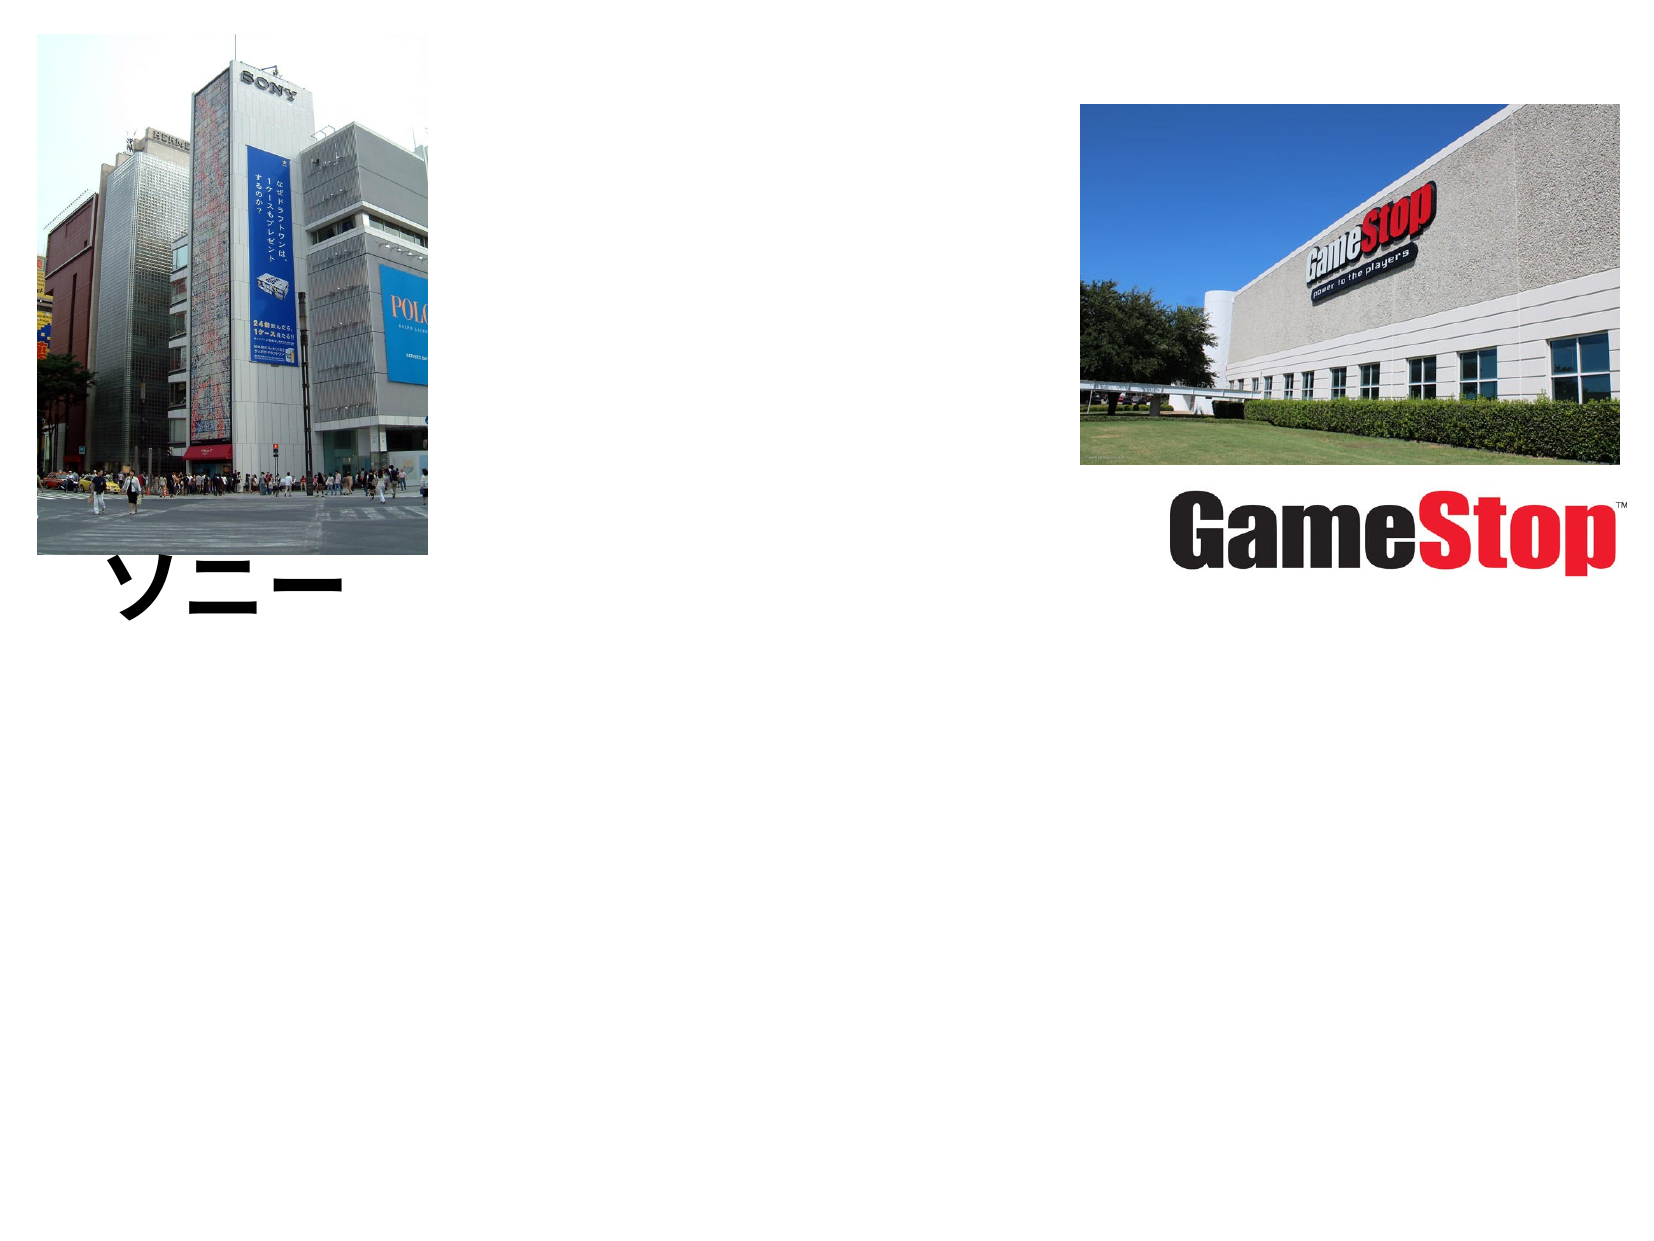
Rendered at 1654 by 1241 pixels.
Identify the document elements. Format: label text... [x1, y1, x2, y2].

picture [1080, 104, 1627, 661]
picture [419, 291, 428, 297]
picture [37, 34, 428, 556]
text_box ソニー [85, 533, 376, 646]
